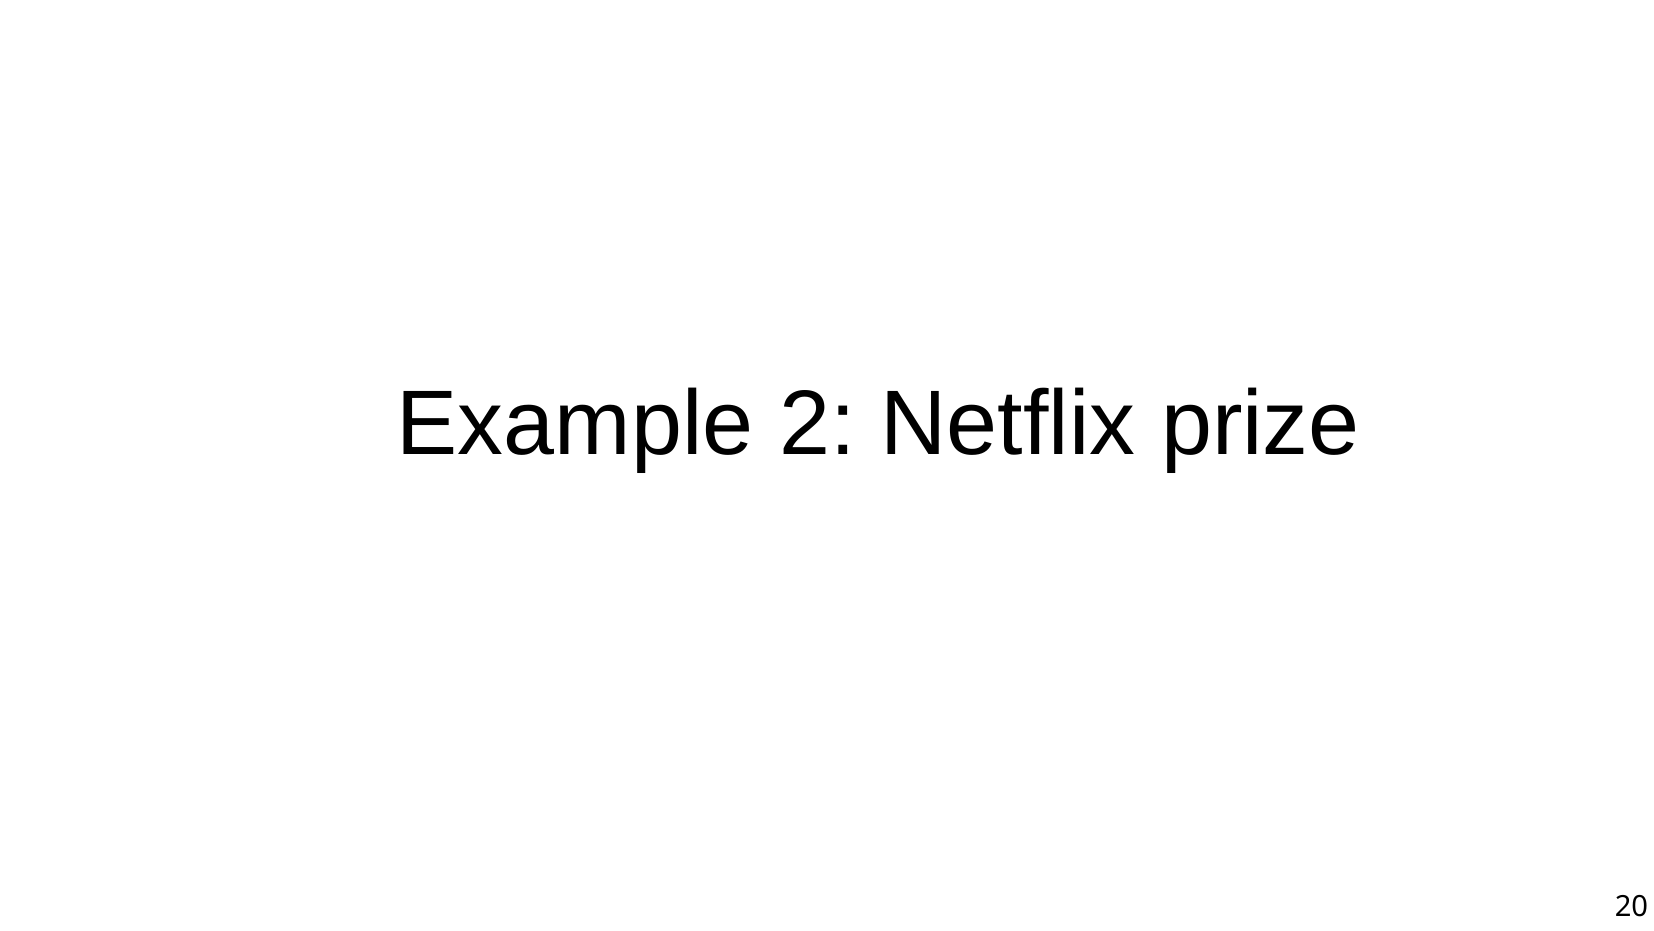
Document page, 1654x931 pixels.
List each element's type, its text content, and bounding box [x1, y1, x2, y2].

title Example 2: Netflix prize [135, 345, 1624, 501]
